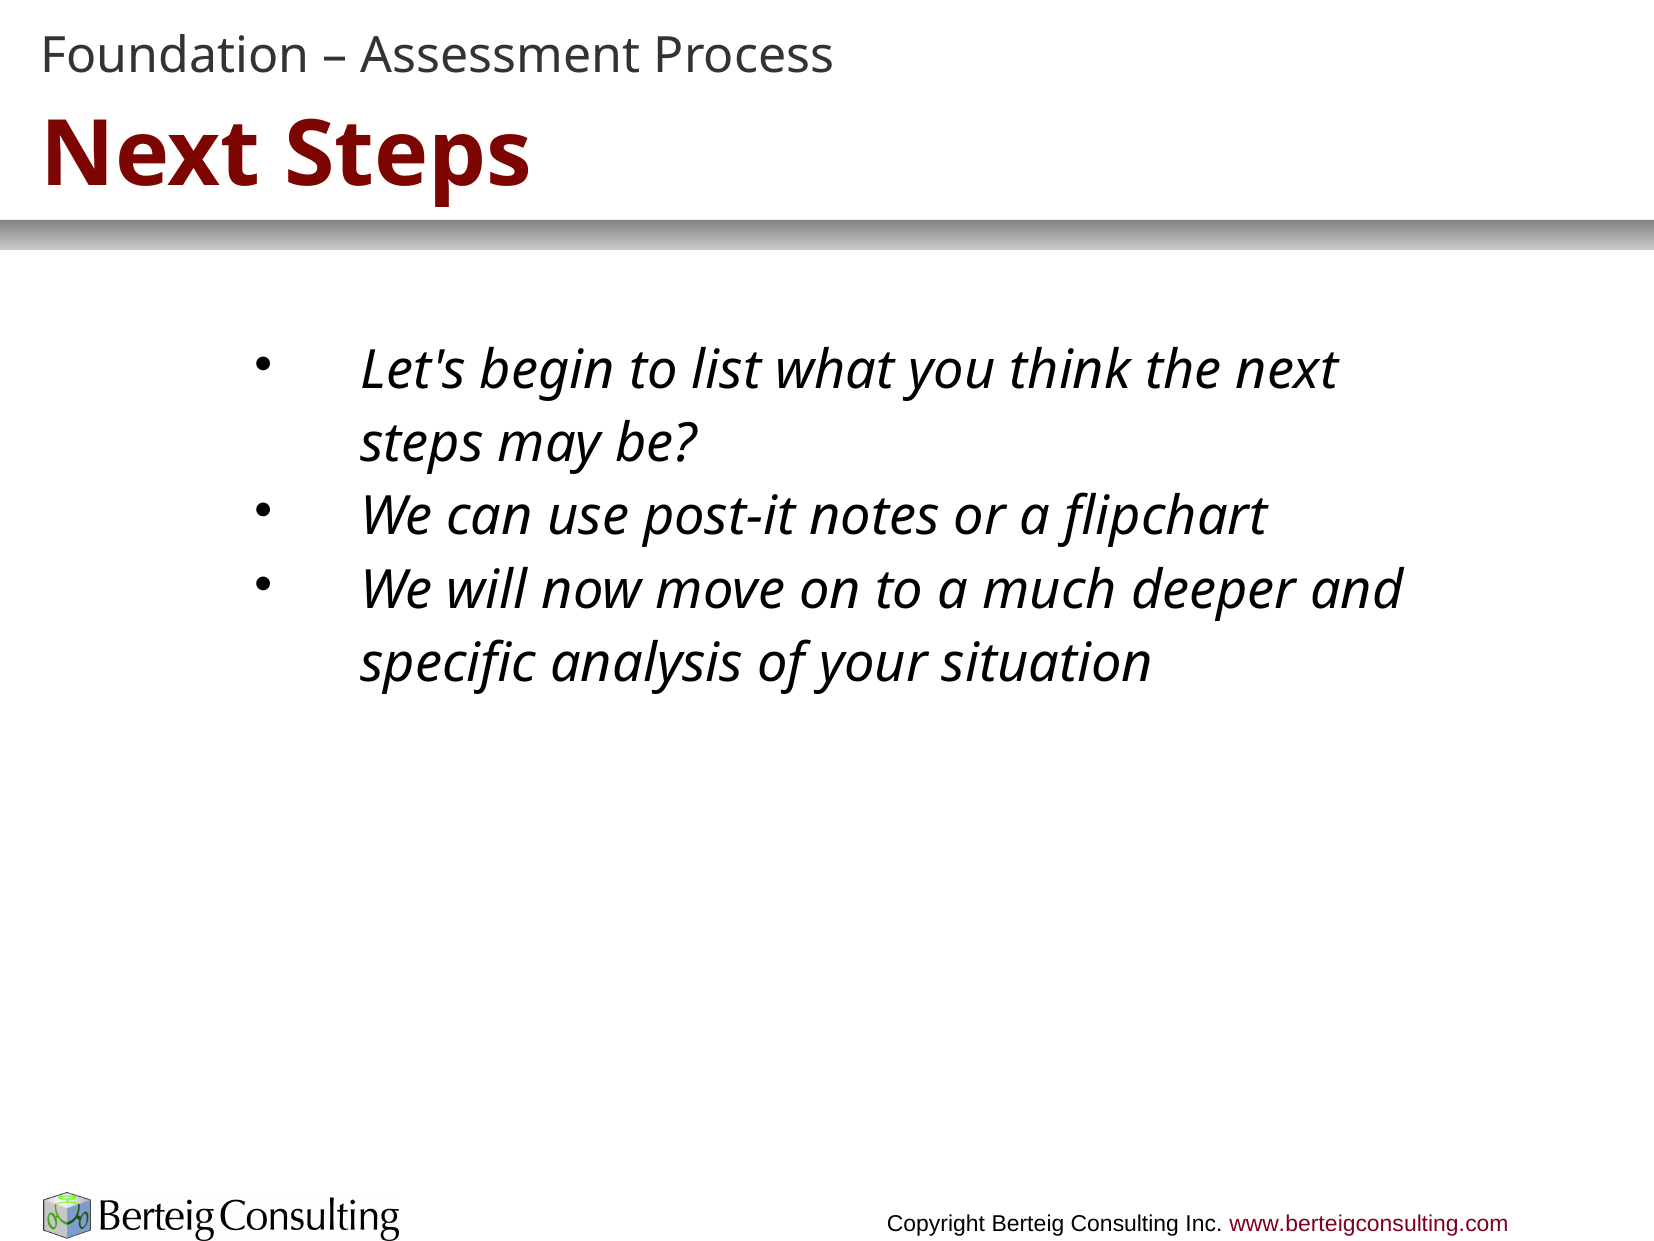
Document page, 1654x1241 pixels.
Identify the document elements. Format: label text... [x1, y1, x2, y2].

text_box [0, 219, 1654, 250]
title Foundation – Assessment Process Next Steps [40, 0, 1654, 231]
text_box Copyright Berteig Consulting Inc. www.berteigconsulting.com [886, 1211, 1654, 1237]
list Let's begin to list what you think the next steps may be? We can use post-it notes or a flipchart We will now move on to a much deeper and specific analysis of your situation [37, 251, 1418, 1241]
